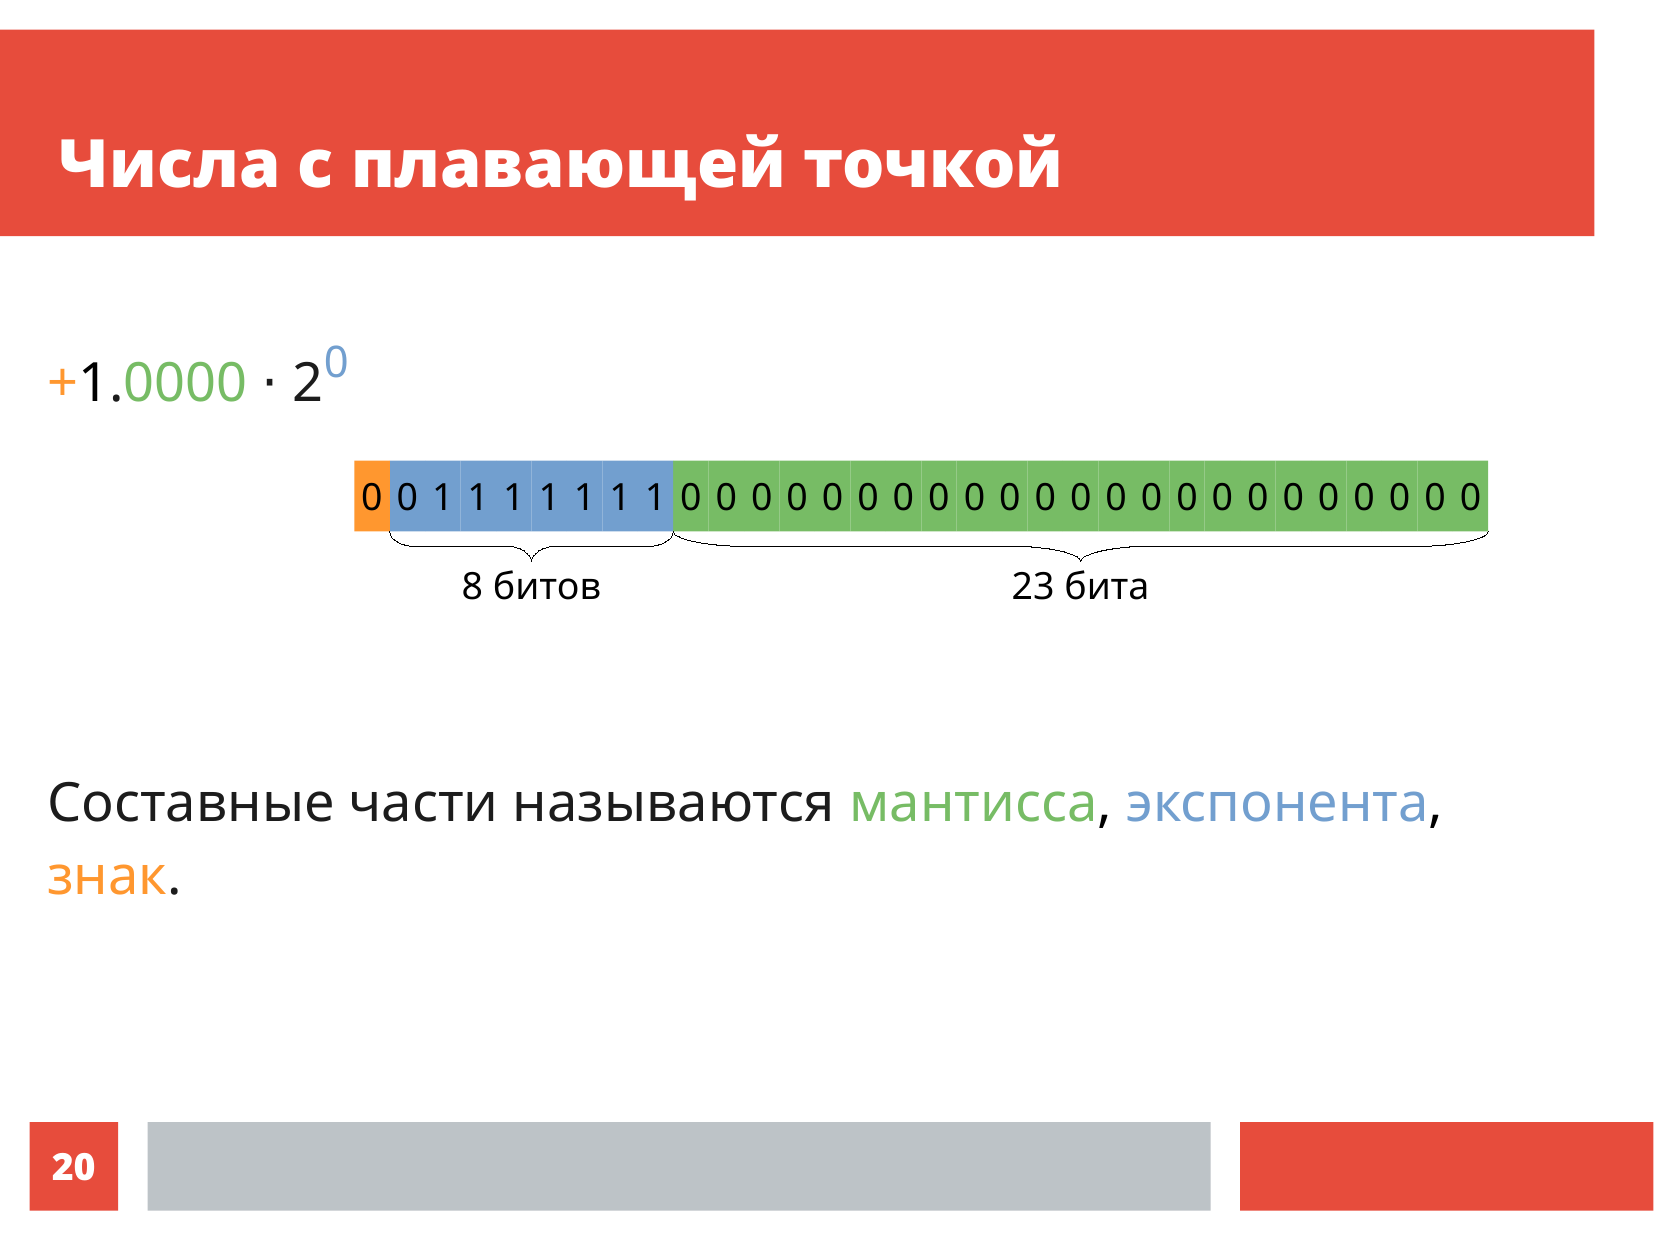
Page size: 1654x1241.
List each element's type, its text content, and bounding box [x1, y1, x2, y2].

text_box 1 [496, 460, 531, 532]
text_box 0 [885, 460, 921, 532]
text_box 0 [992, 460, 1027, 532]
text_box 0 [779, 460, 814, 532]
text_box 1 [531, 460, 566, 532]
text_box 1 [566, 460, 602, 532]
text_box 0 [354, 460, 390, 532]
text_box 0 [1098, 460, 1133, 532]
text_box 0 [1417, 460, 1452, 532]
text_box 1 [637, 460, 674, 532]
title Числа с плавающей точкой [59, 59, 1595, 207]
text_box 0 [814, 460, 850, 532]
text_box 0 [708, 460, 744, 532]
text_box 1 [602, 460, 637, 532]
text_box 0 [1169, 460, 1204, 532]
text_box 0 [1133, 460, 1169, 532]
text_box 0 [850, 460, 885, 532]
text_box 0 [390, 460, 425, 532]
list +1.0000 ⋅ 20 Составные части называются мантисса, экспонента, знак. [47, 330, 1524, 1063]
text_box 0 [1346, 460, 1381, 532]
text_box 0 [956, 460, 992, 532]
text_box 0 [1311, 460, 1346, 532]
text_box 23 бита [980, 561, 1182, 609]
text_box 0 [1204, 460, 1240, 532]
text_box 0 [921, 460, 956, 532]
text_box 8 битов [431, 561, 632, 609]
text_box 0 [1027, 460, 1062, 532]
text_box 0 [1240, 460, 1275, 532]
text_box 1 [460, 460, 496, 532]
text_box 1 [425, 460, 460, 532]
text_box 0 [1062, 460, 1098, 532]
text_box 0 [744, 460, 779, 532]
text_box 0 [1275, 460, 1311, 532]
text_box 0 [674, 460, 708, 532]
text_box 0 [1452, 460, 1489, 532]
text_box 0 [1381, 460, 1417, 532]
